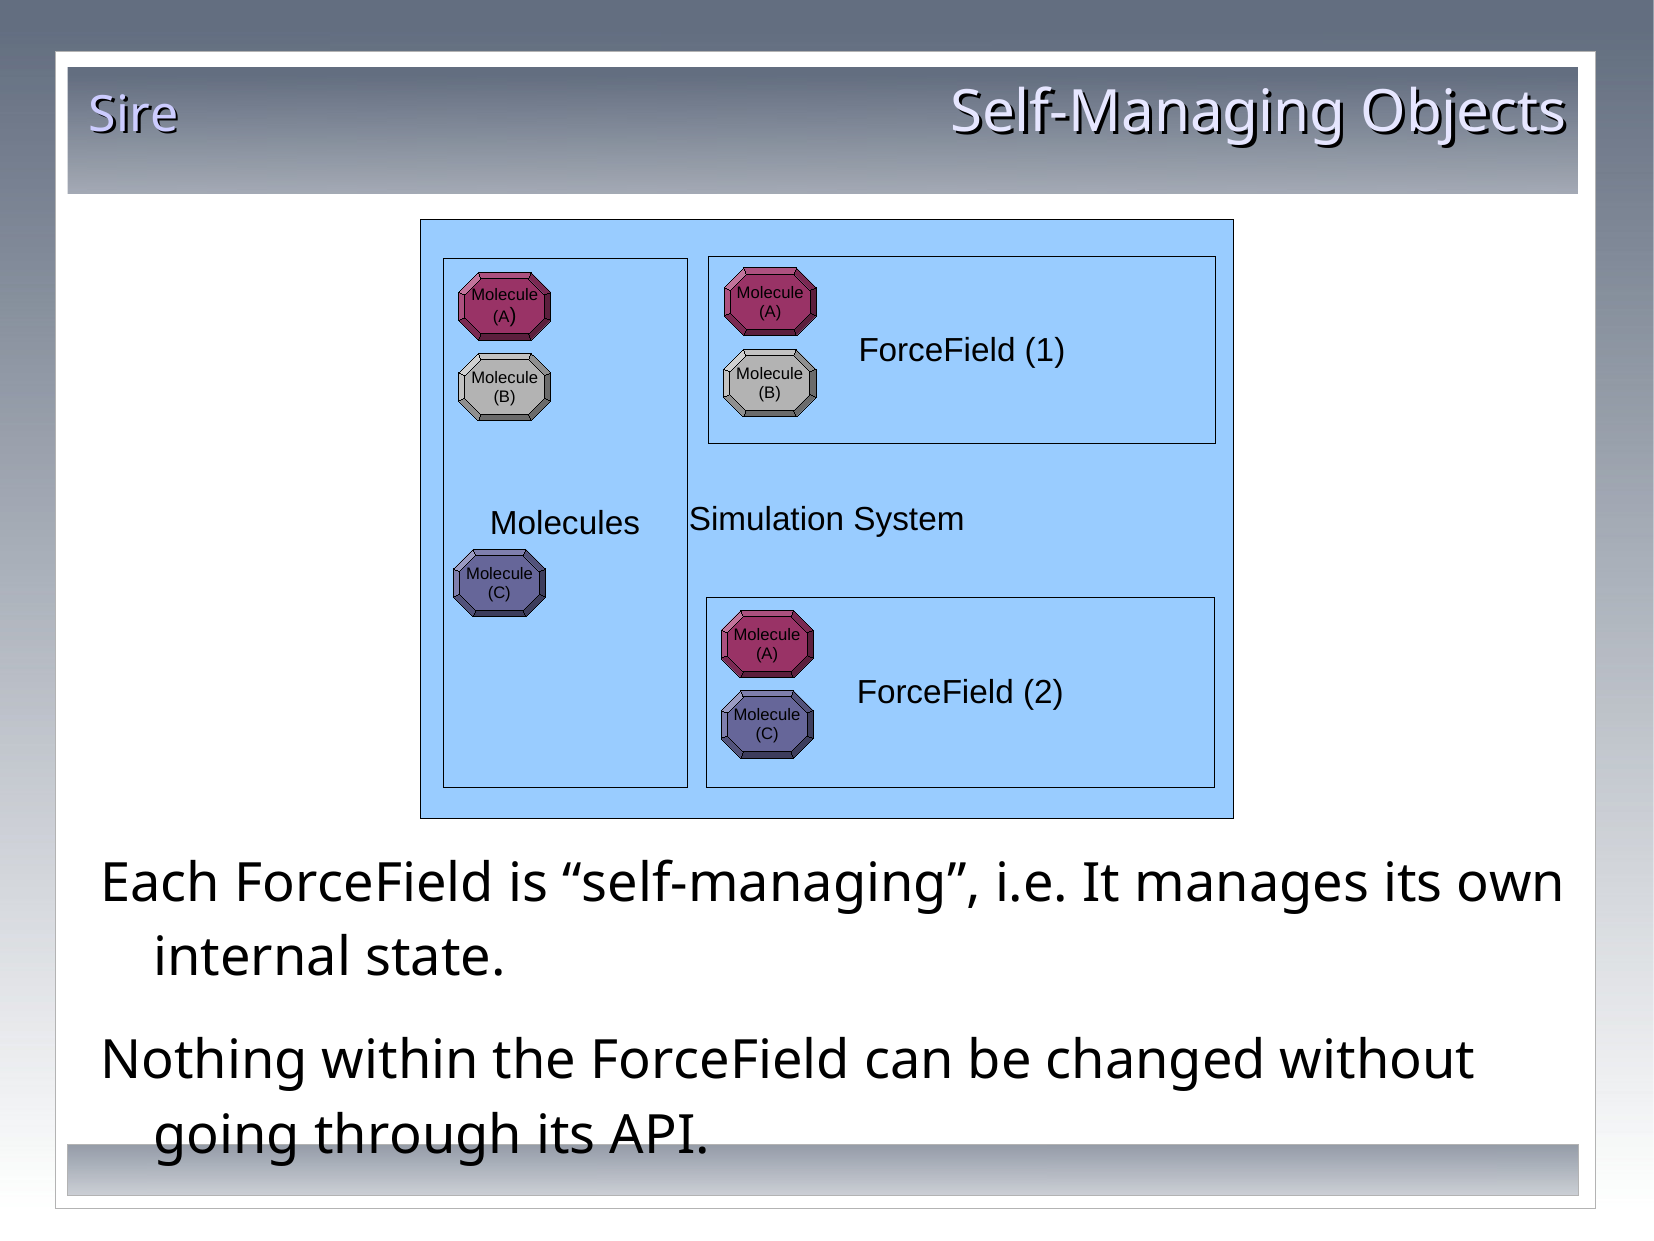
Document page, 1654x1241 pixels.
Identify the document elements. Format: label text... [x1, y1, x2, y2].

text_box Molecule (B) [730, 356, 809, 410]
text_box ForceField (2) [706, 597, 1215, 788]
text_box Simulation System [420, 219, 1234, 819]
text_box Molecule (B) [465, 360, 544, 414]
text_box Molecule (A) [731, 275, 810, 329]
text_box Molecule (A) [728, 617, 807, 671]
picture [0, 0, 1654, 1241]
title Self-Managing Objects [567, 68, 1567, 196]
text_box Molecule (C) [728, 697, 807, 751]
text_box Molecule (A) [465, 279, 544, 333]
text_box ForceField (1) [708, 256, 1216, 444]
text_box Molecule (C) [460, 556, 539, 610]
list Each ForceField is “self-managing”, i.e. It manages its own internal state. Nothing within the ForceField can be changed without going through its API. [82, 843, 1571, 1138]
text_box Molecules [443, 258, 688, 788]
